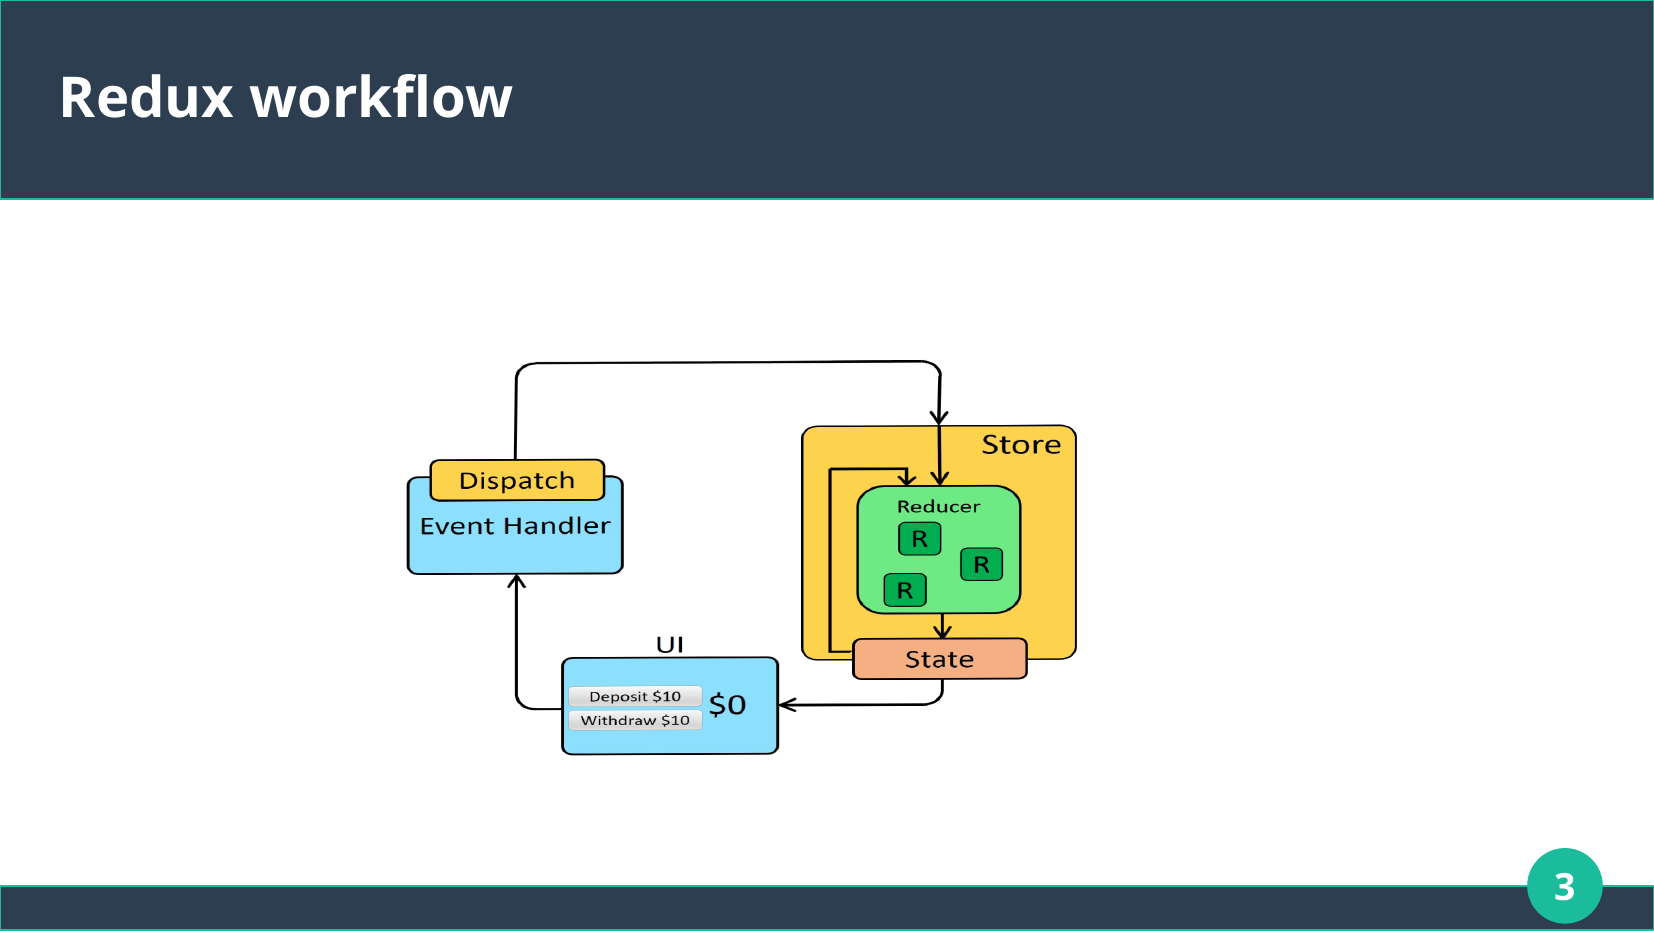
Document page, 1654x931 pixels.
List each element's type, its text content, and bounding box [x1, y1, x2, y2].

picture [370, 322, 1126, 757]
title Redux workflow [59, 37, 1595, 155]
